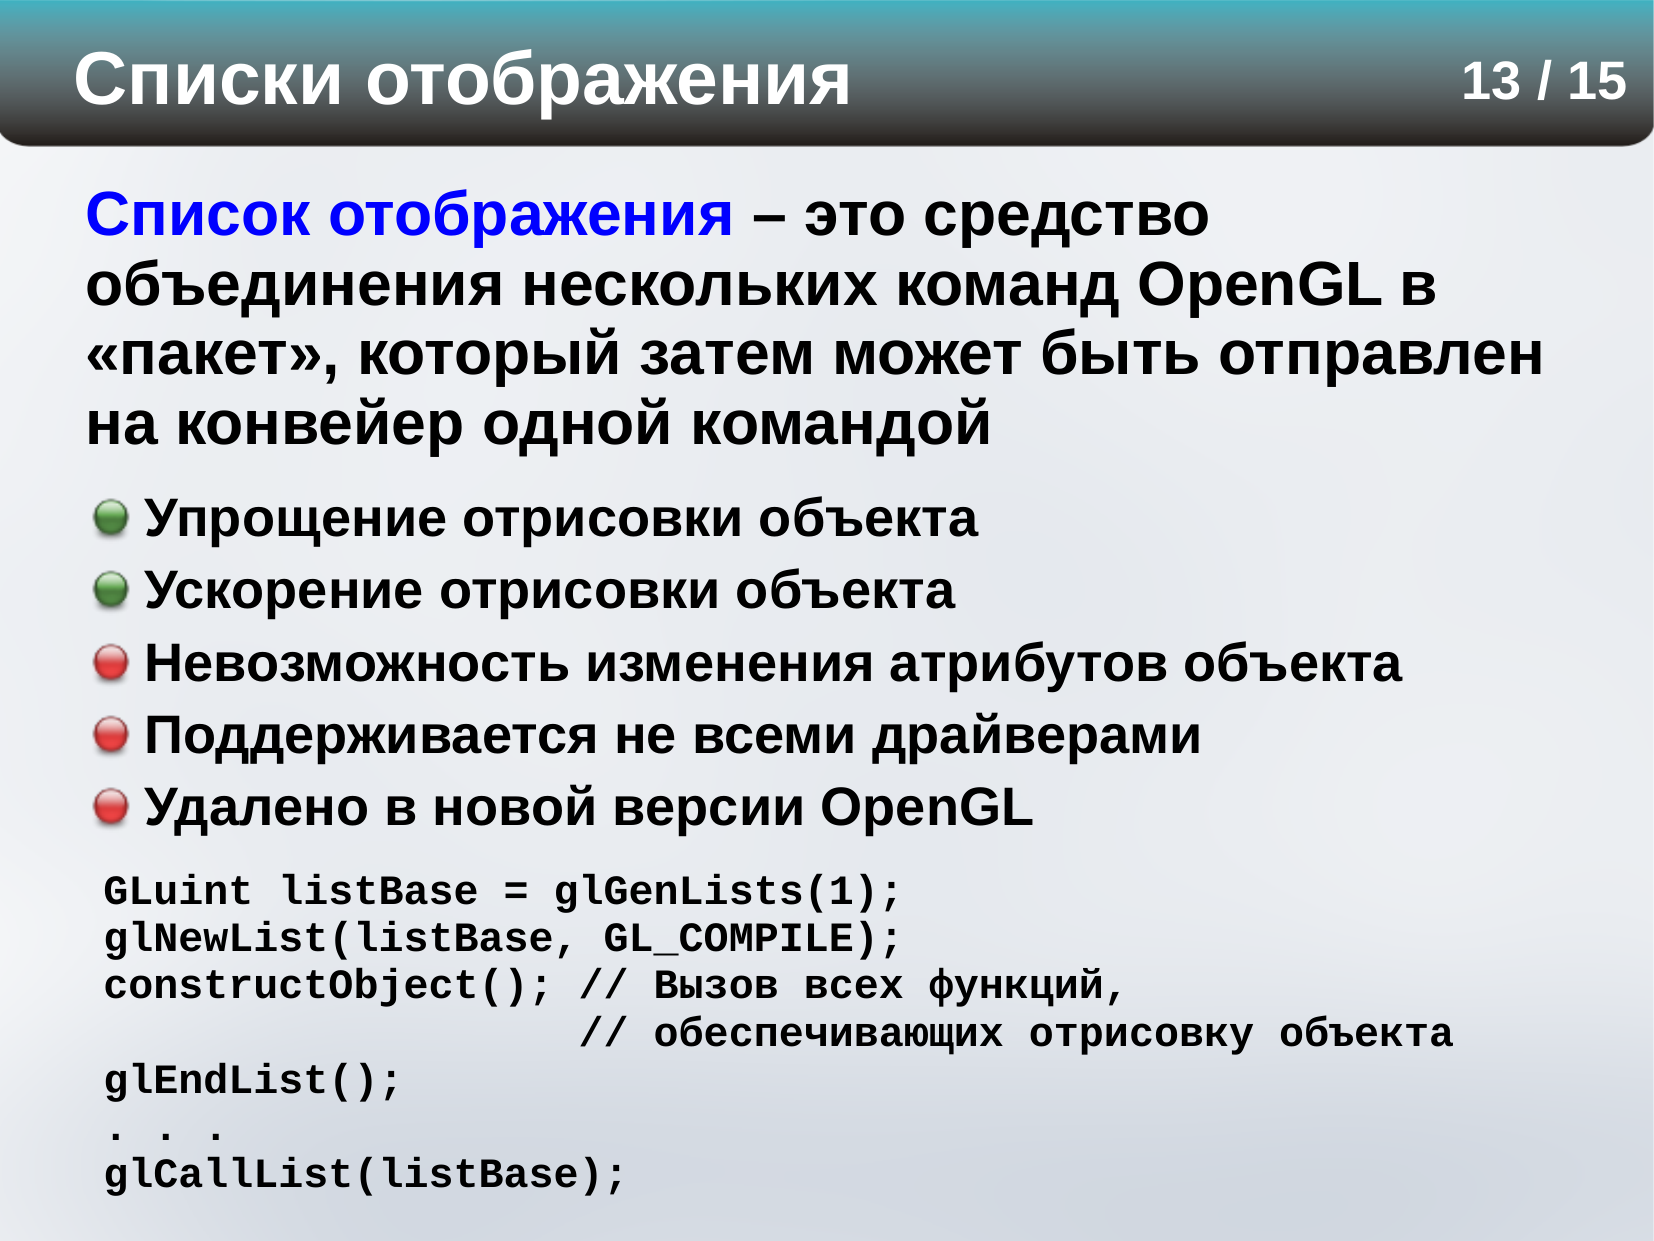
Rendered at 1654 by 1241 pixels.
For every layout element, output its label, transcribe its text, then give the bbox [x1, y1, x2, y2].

text_box <номер> / 15 [1446, 42, 1654, 179]
text_box Список отображения – это средство объединения нескольких команд OpenGL в «пакет», который затем может быть отправлен на конвейер одной командой Упрощение отрисовки объекта Ускорение отрисовки объекта Невозможность изменения атрибутов объекта Поддерживается не всеми драйверами Удалено в новой версии OpenGL [70, 171, 1625, 845]
text_box Списки отображения [59, 29, 1359, 129]
text_box GLuint listBase = glGenLists(1); glNewList(listBase, GL_COMPILE); constructObject(); // Вызов всех функций, // обеспечивающих отрисовку объекта glEndList(); . . . glCallList(listBase); [88, 862, 1536, 1208]
picture [0, 0, 1654, 1241]
